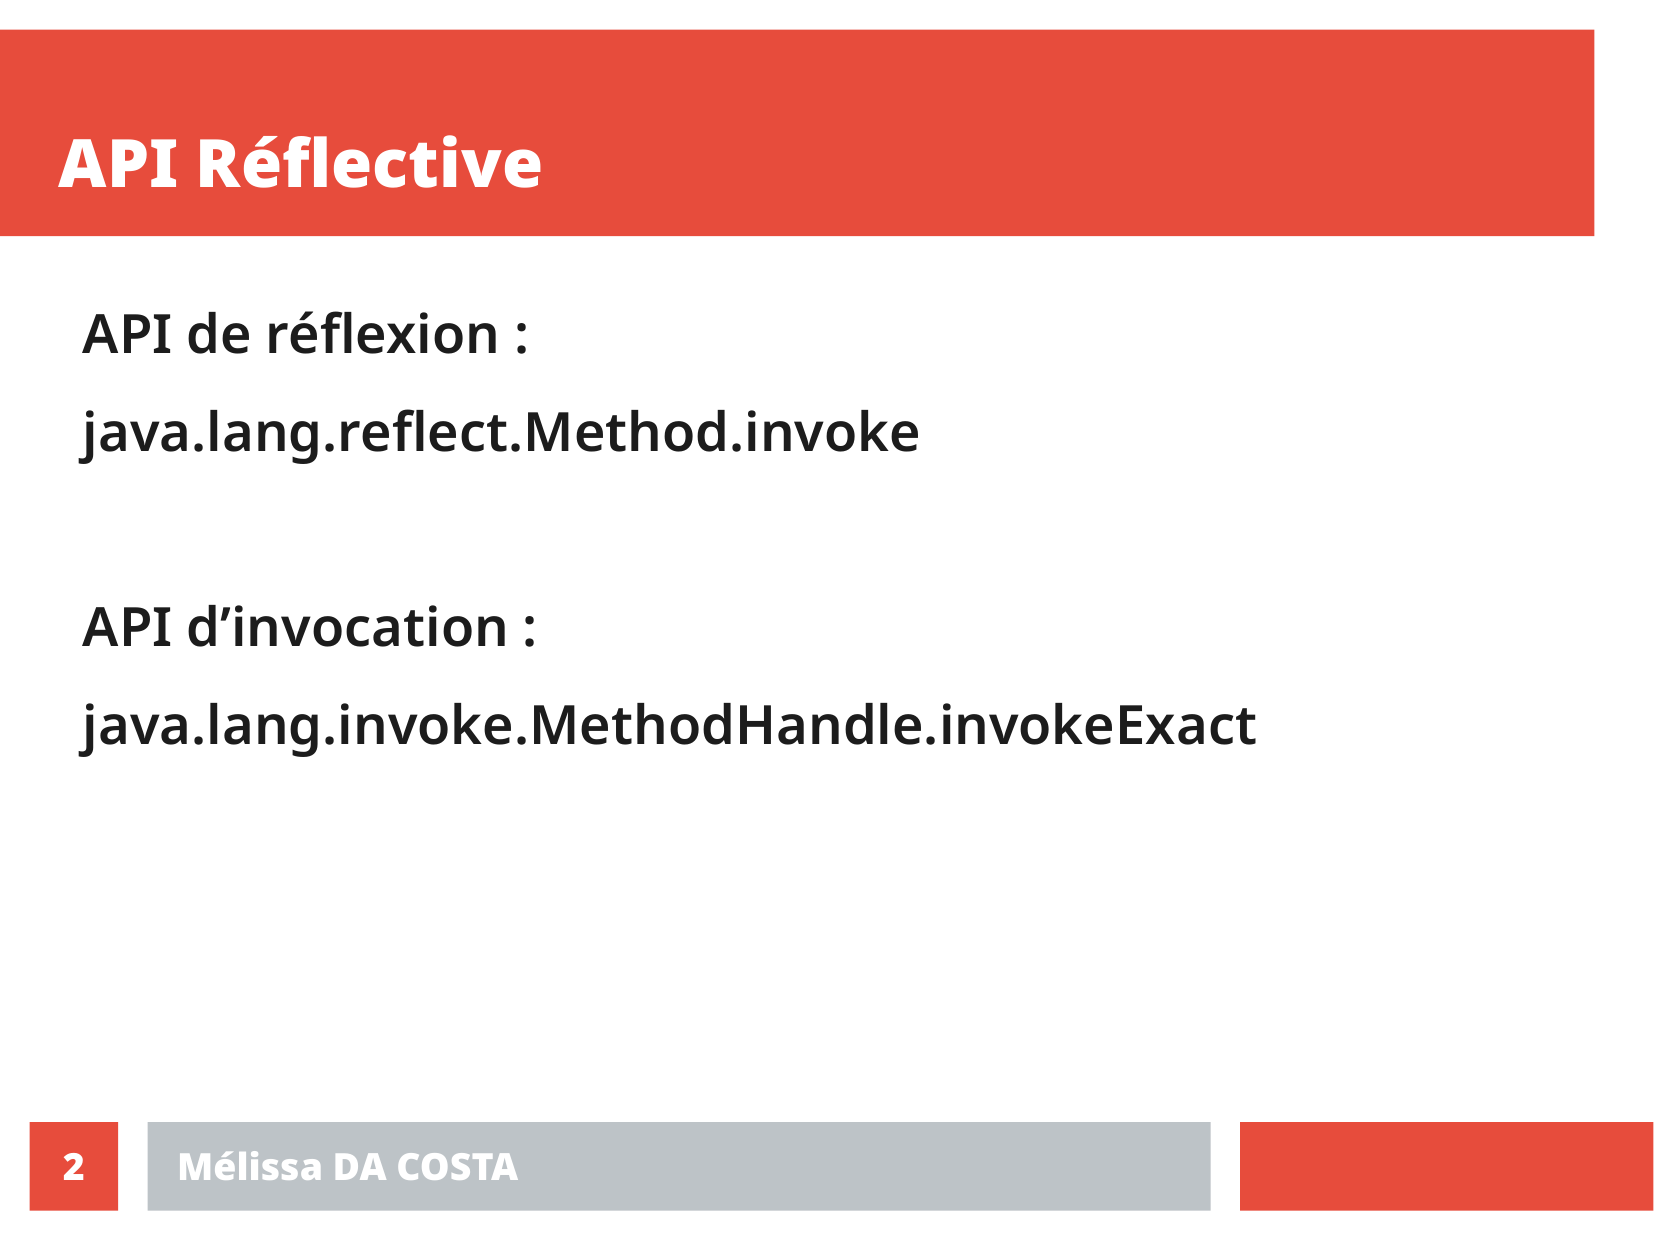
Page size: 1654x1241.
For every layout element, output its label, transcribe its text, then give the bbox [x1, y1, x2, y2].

title API Réflective [59, 59, 1595, 207]
list API de réflexion : java.lang.reflect.Method.invoke API d’invocation : java.lang.invoke.MethodHandle.invokeExact [82, 295, 1571, 1063]
